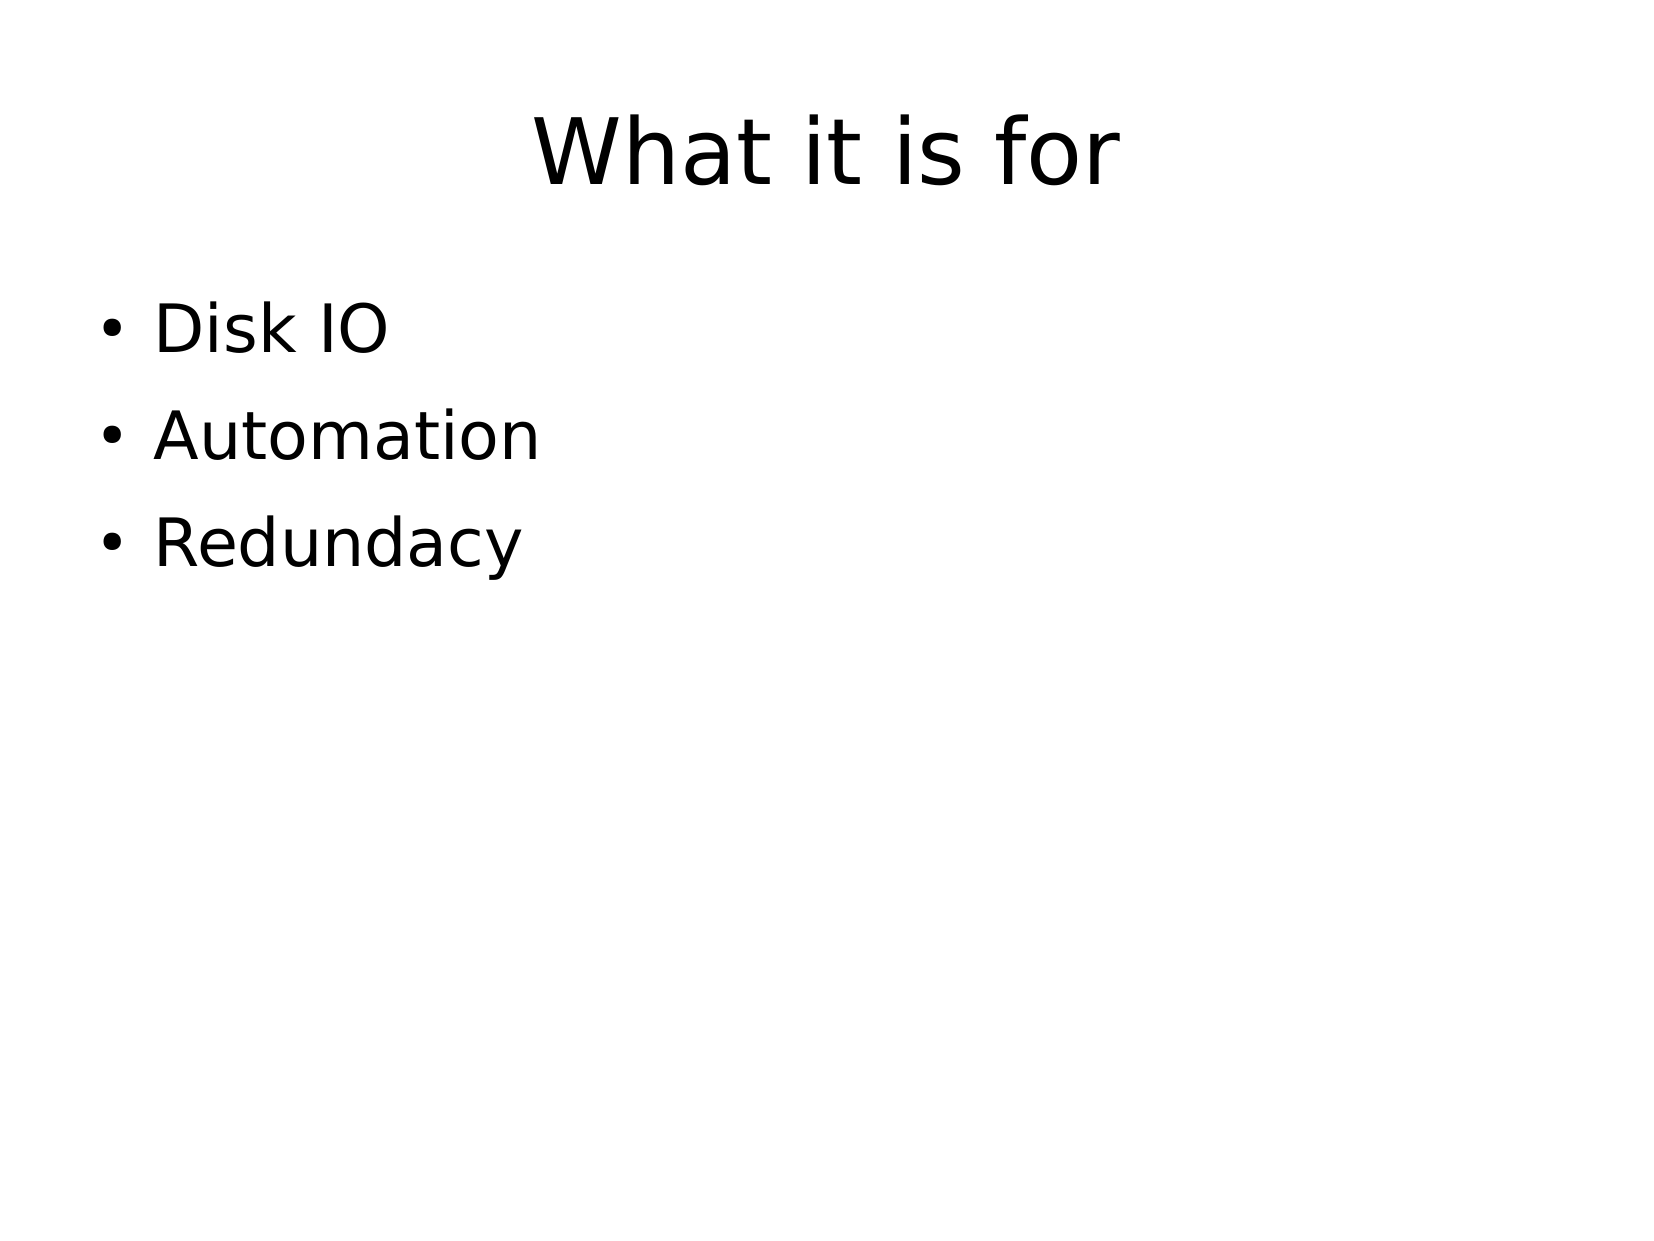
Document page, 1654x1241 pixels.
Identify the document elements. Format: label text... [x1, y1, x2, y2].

title What it is for [82, 49, 1571, 257]
list Disk IO Automation Redundacy [82, 290, 1571, 1010]
